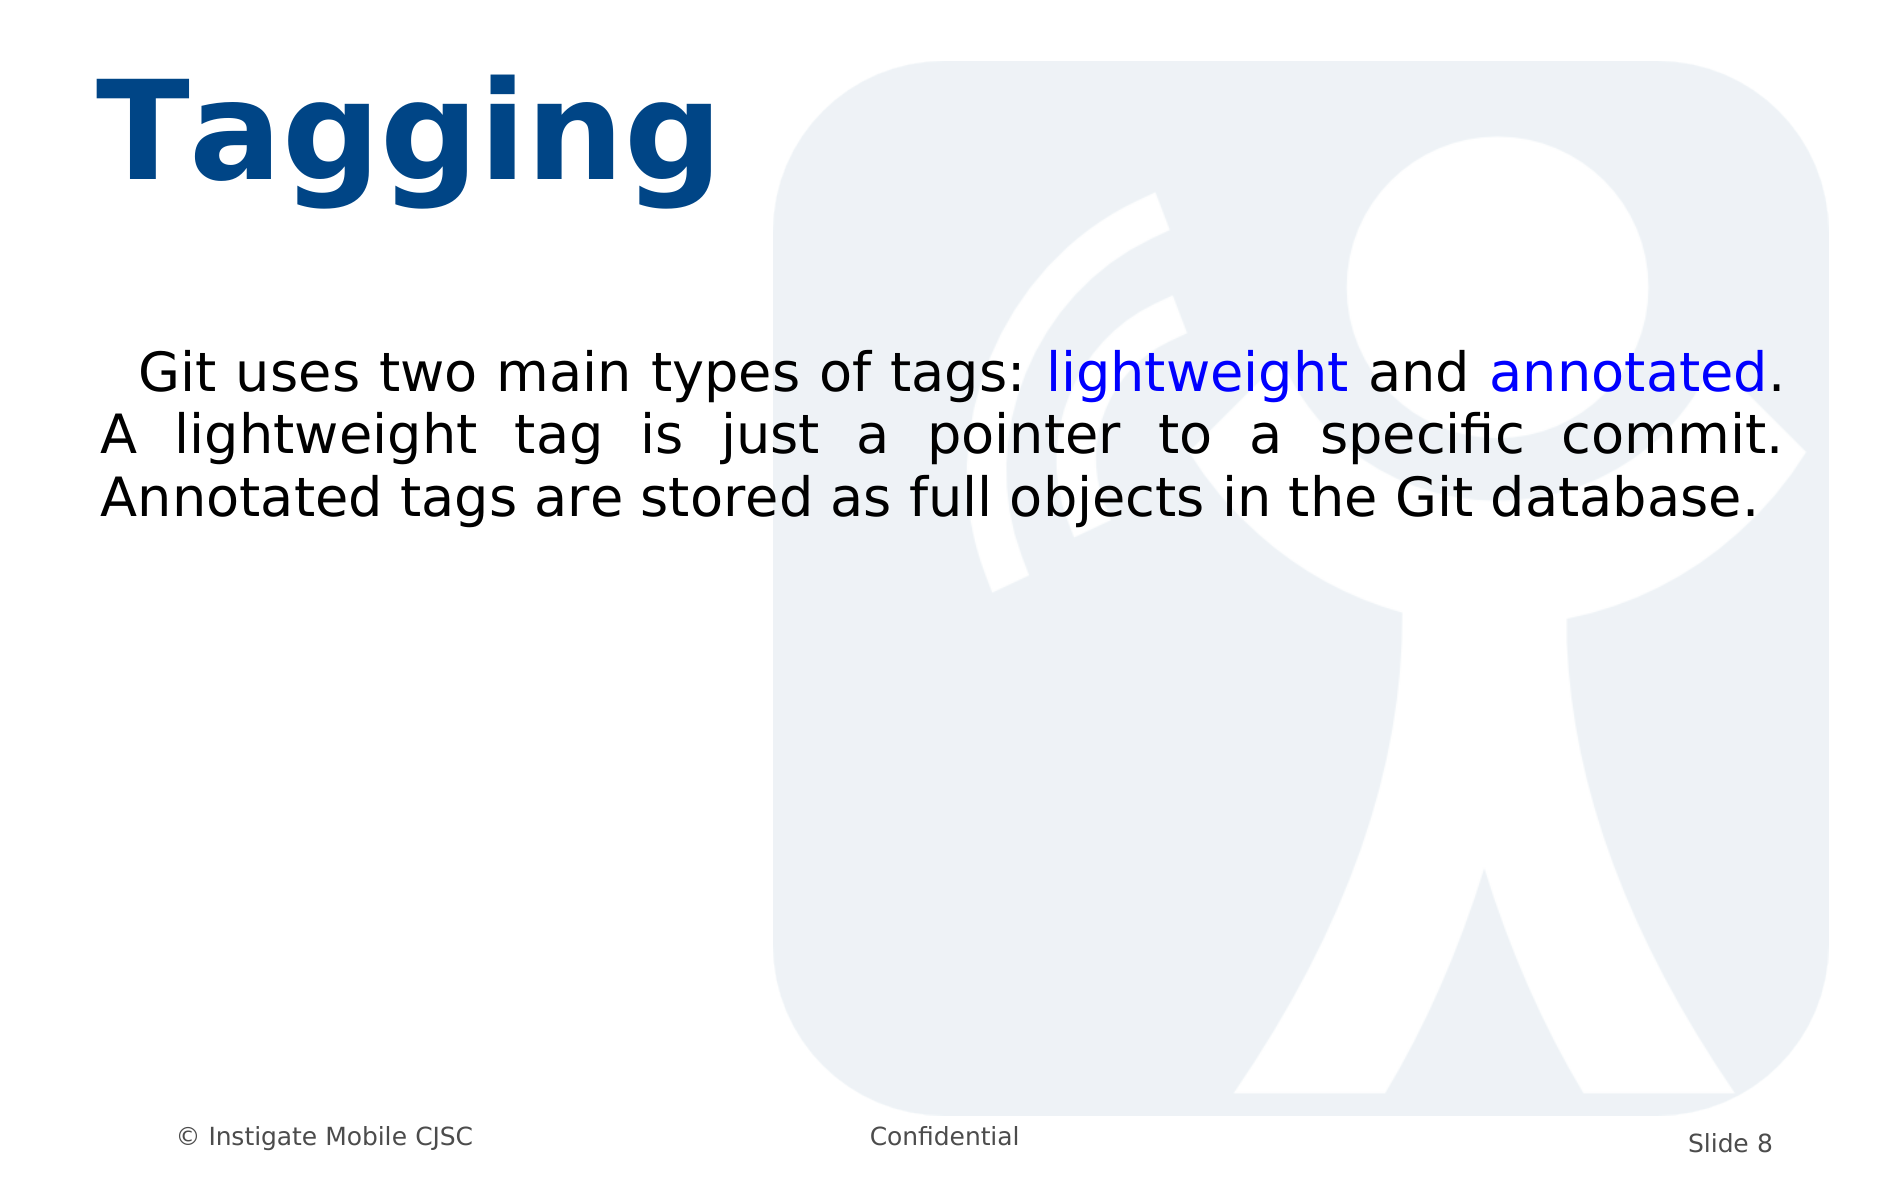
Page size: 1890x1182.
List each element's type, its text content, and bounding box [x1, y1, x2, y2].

title Tagging [96, 47, 1794, 217]
subtitle Git uses two main types of tags: lightweight and annotated. A lightweight tag is just a pointer to a specific commit. Annotated tags are stored as full objects in the Git database. [100, 340, 1801, 1182]
